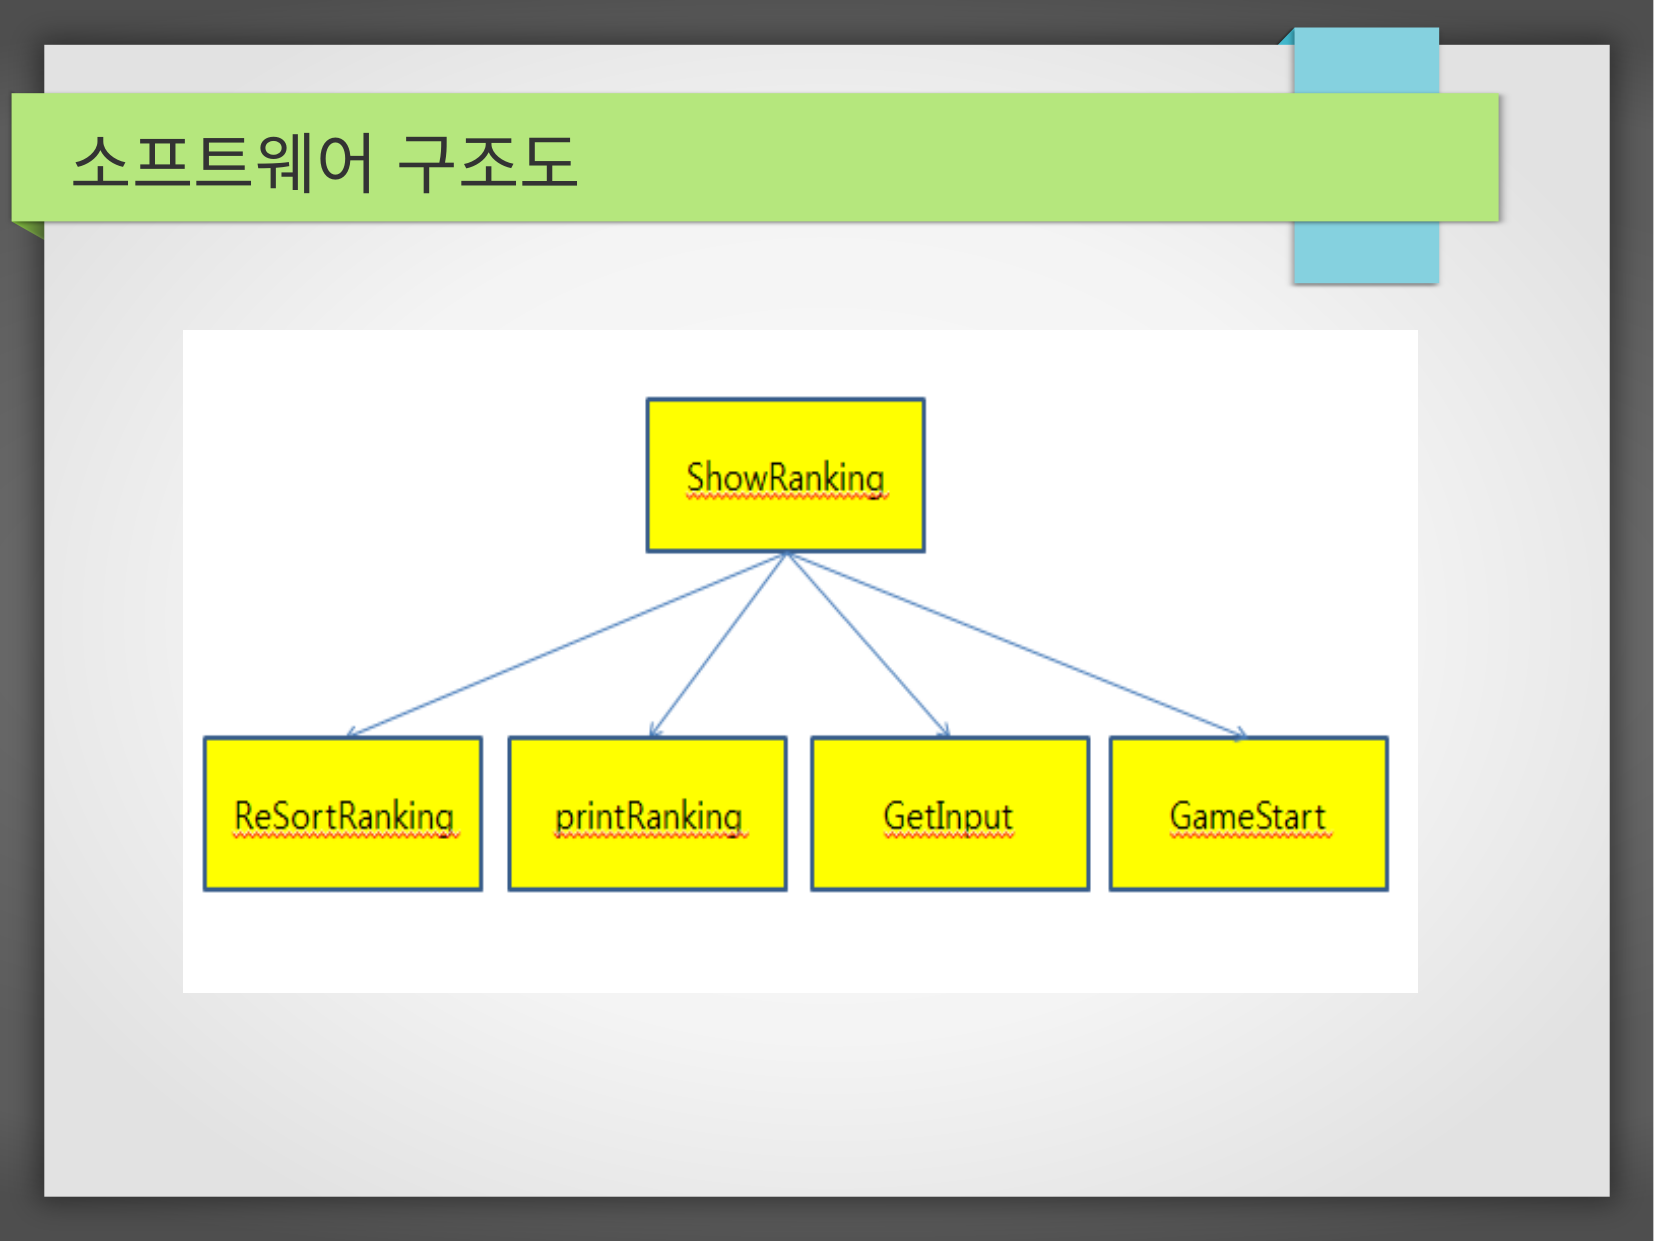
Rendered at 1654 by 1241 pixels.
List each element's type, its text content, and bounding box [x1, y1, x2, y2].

picture [0, 0, 1654, 1241]
title 소프트웨어 구조도 [70, 106, 1229, 213]
